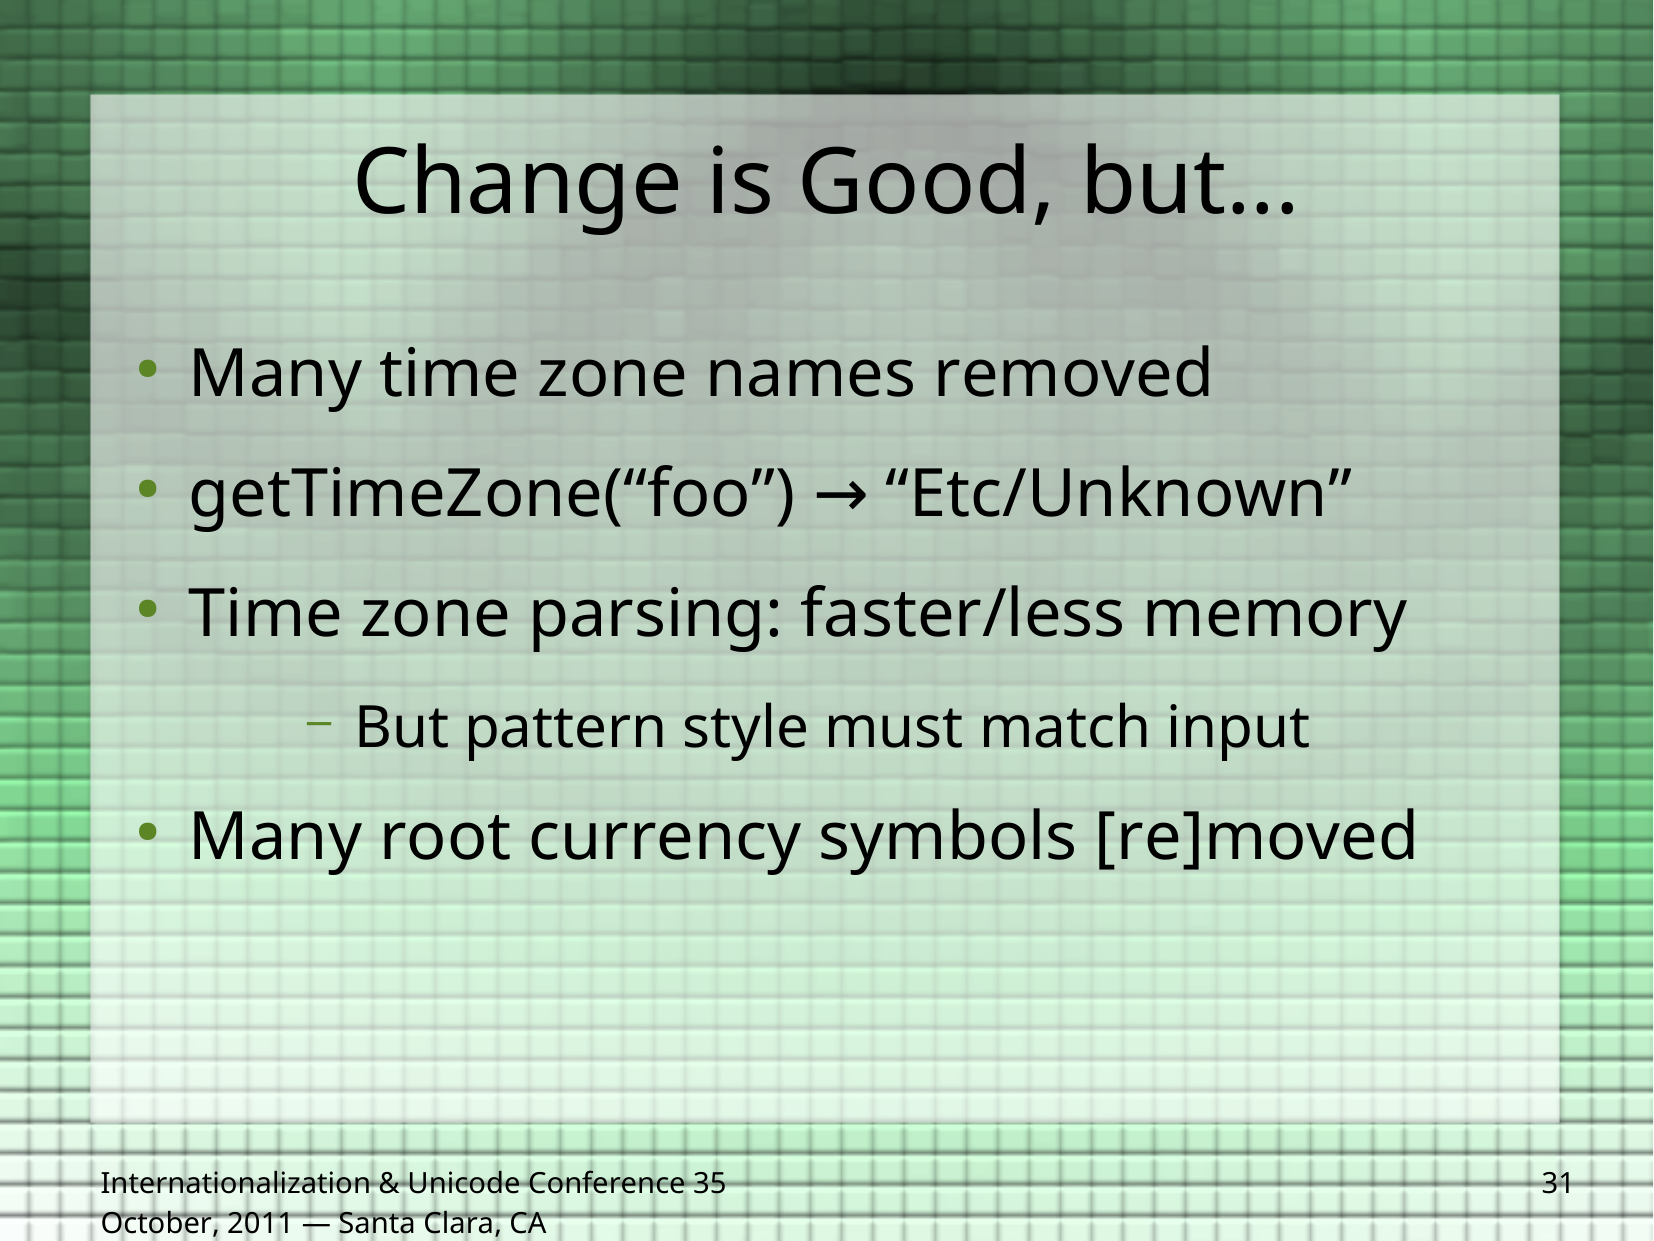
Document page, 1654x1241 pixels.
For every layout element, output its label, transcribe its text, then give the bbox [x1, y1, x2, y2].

picture [0, 0, 1654, 1241]
title Change is Good, but... [88, 98, 1565, 259]
list Many time zone names removed getTimeZone(“foo”) → “Etc/Unknown” Time zone parsing: faster/less memory But pattern style must match input Many root currency symbols [re]moved [118, 324, 1535, 1079]
